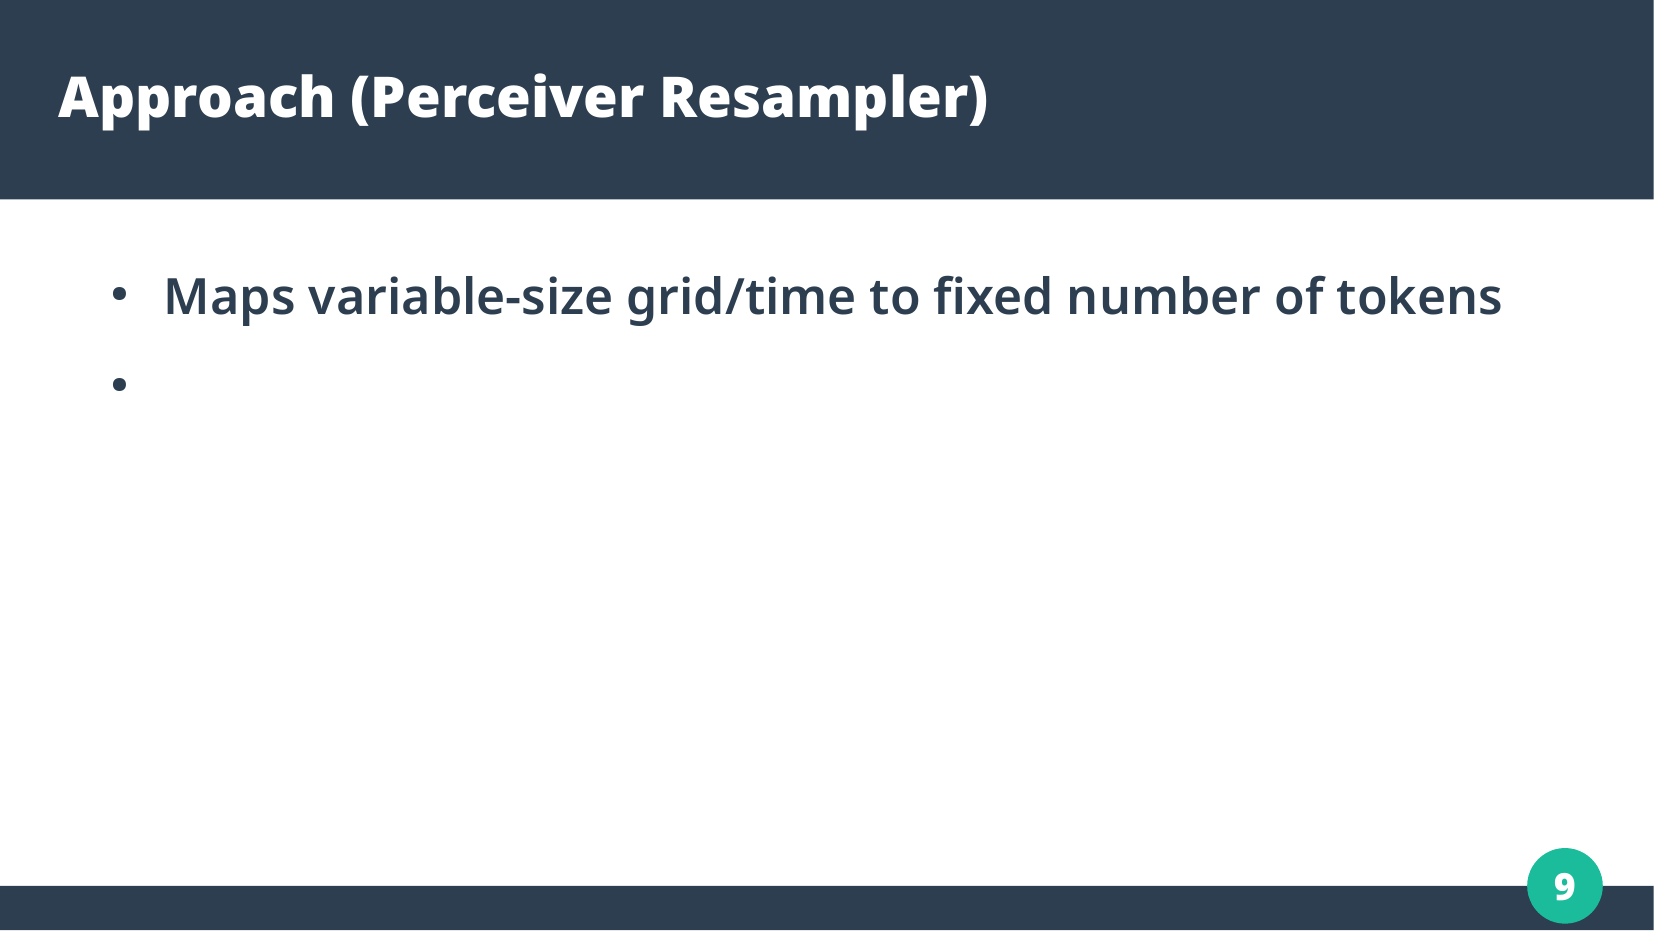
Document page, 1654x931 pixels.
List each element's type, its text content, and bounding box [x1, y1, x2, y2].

title Approach (Perceiver Resampler) [59, 37, 1595, 155]
list Maps variable-size grid/time to fixed number of tokens [93, 261, 1613, 826]
